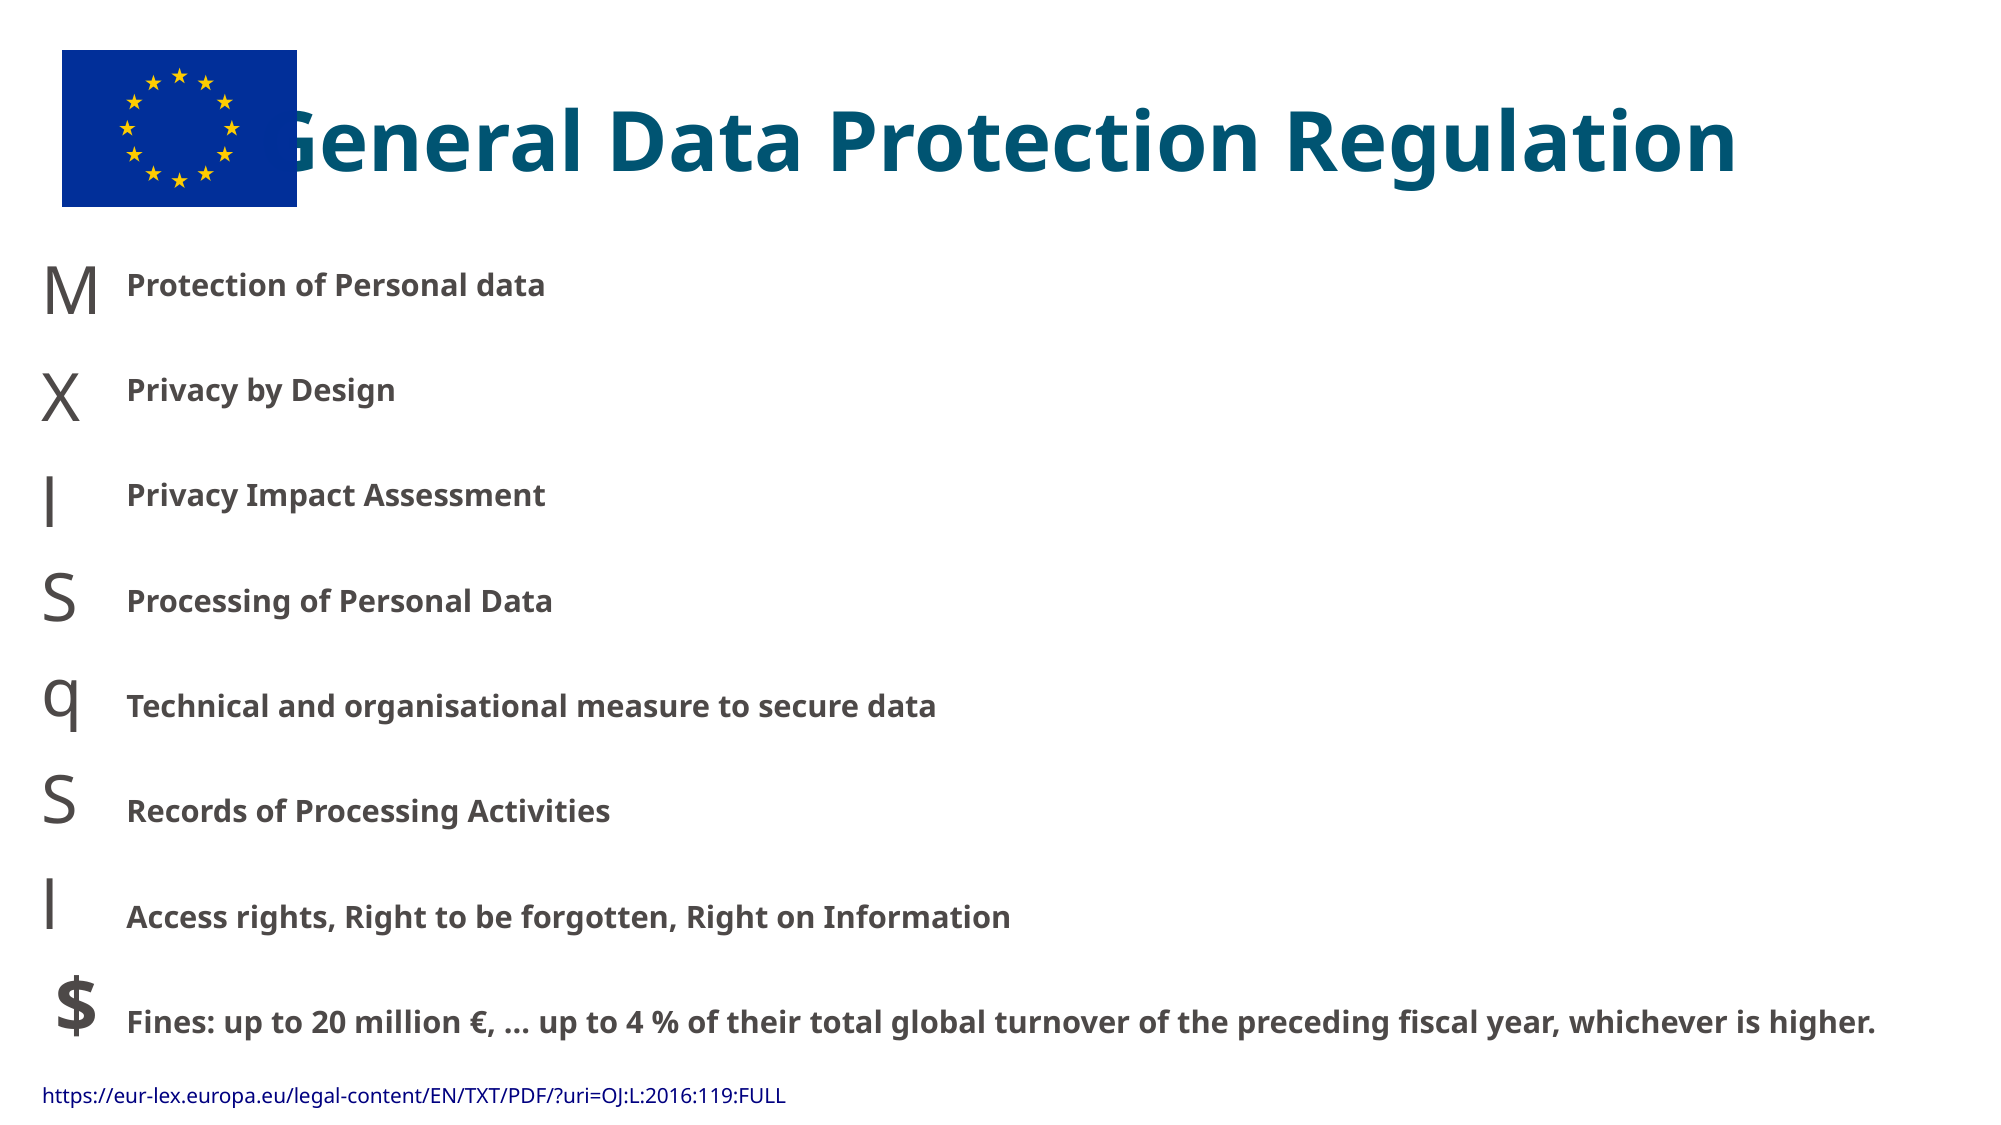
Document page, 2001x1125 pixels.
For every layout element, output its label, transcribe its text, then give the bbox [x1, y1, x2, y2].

text_box l [26, 850, 124, 934]
text_box $ [40, 944, 110, 1035]
text_box q [26, 637, 124, 721]
text_box S [26, 744, 124, 827]
text_box S [26, 543, 124, 626]
text_box X [26, 342, 124, 426]
list Protection of Personal data Privacy by Design Privacy Impact Assessment Processing of Personal Data Technical and organisational measure to secure data Records of Processing Activities Access rights, Right to be forgotten, Right on Information Fines: up to 20 million €, ... up to 4 % of their total global turnover of the preceding fiscal year, whichever is higher. [100, 263, 1985, 1063]
title General Data Protection Regulation [99, 44, 1900, 233]
text_box M [26, 236, 124, 319]
text_box l [26, 448, 124, 532]
picture [62, 50, 297, 207]
text_box https://eur-lex.europa.eu/legal-content/EN/TXT/PDF/?uri=OJ:L:2016:119:FULL [27, 1045, 724, 1123]
